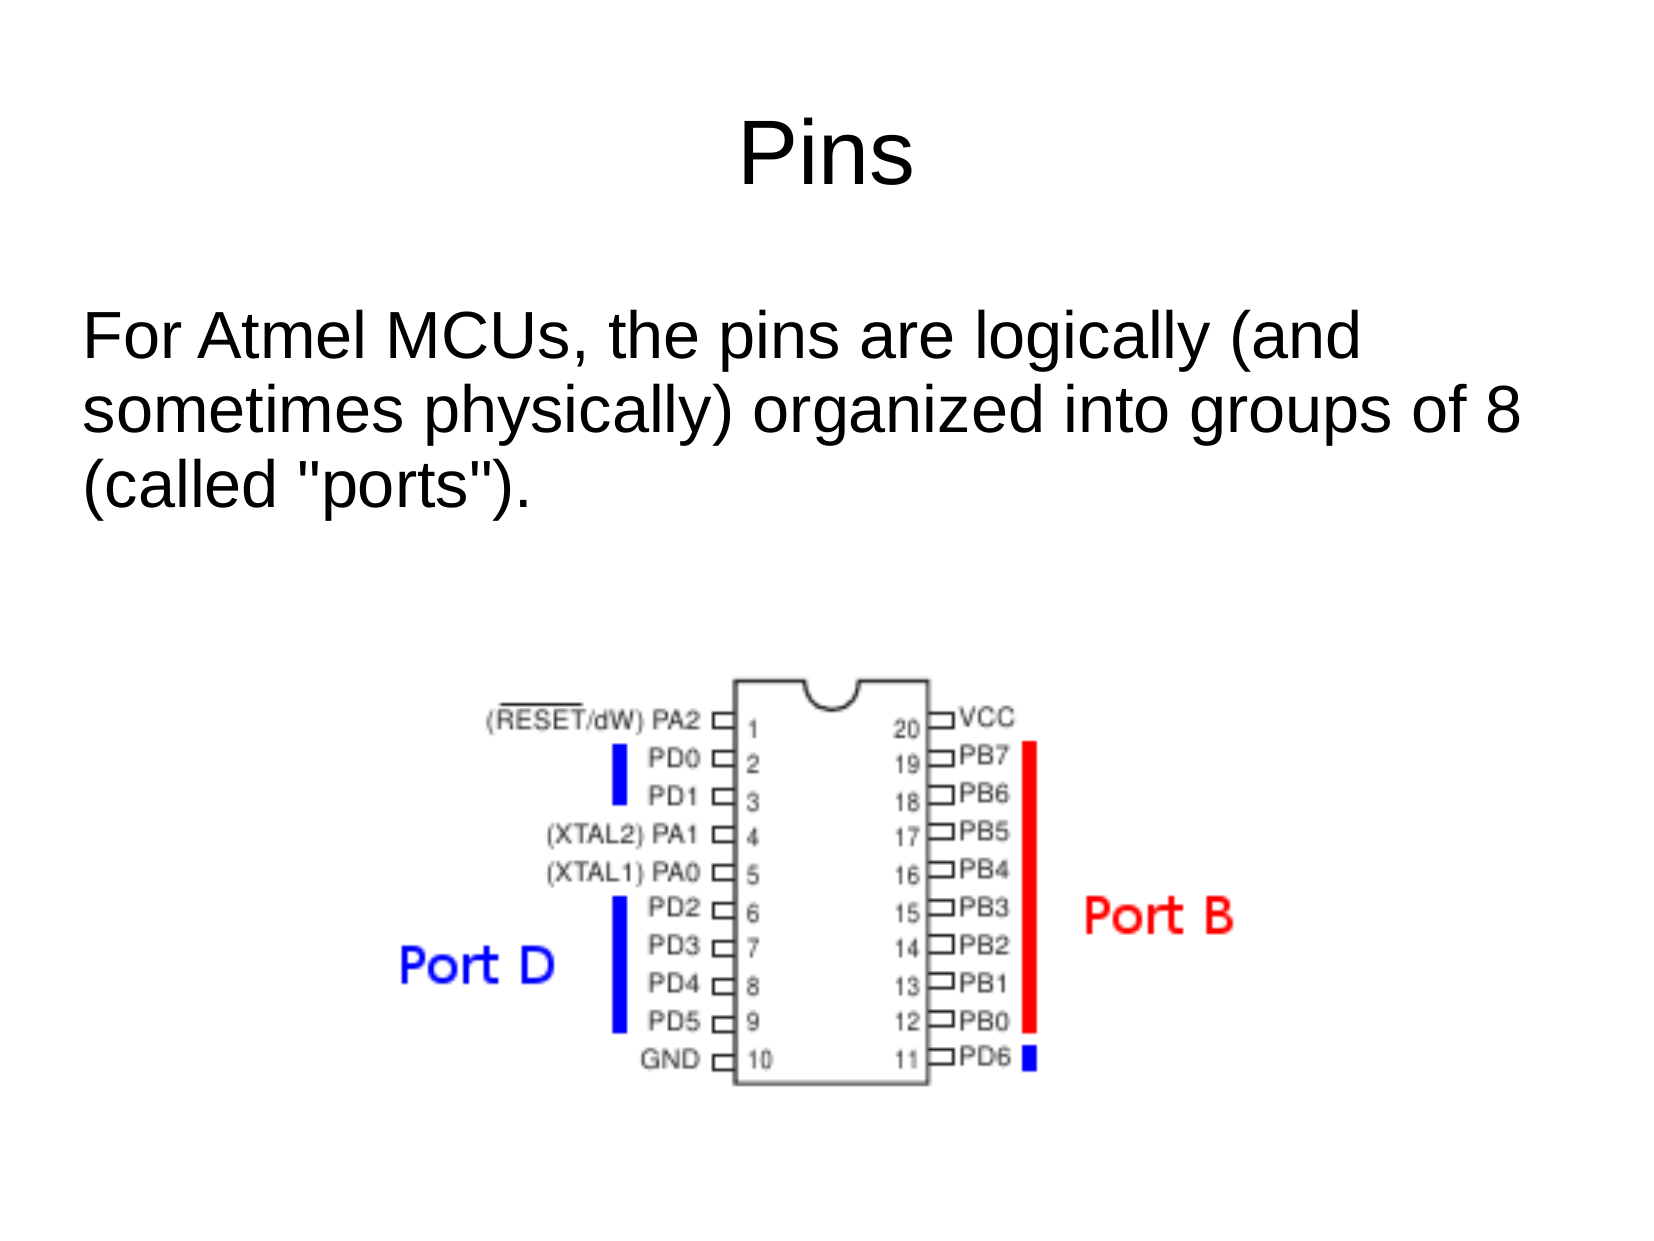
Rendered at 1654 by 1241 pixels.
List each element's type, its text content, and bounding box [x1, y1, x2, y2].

picture [350, 663, 1304, 1126]
subtitle For Atmel MCUs, the pins are logically (and sometimes physically) organized into groups of 8 (called "ports"). [82, 297, 1538, 638]
title Pins [82, 49, 1571, 257]
